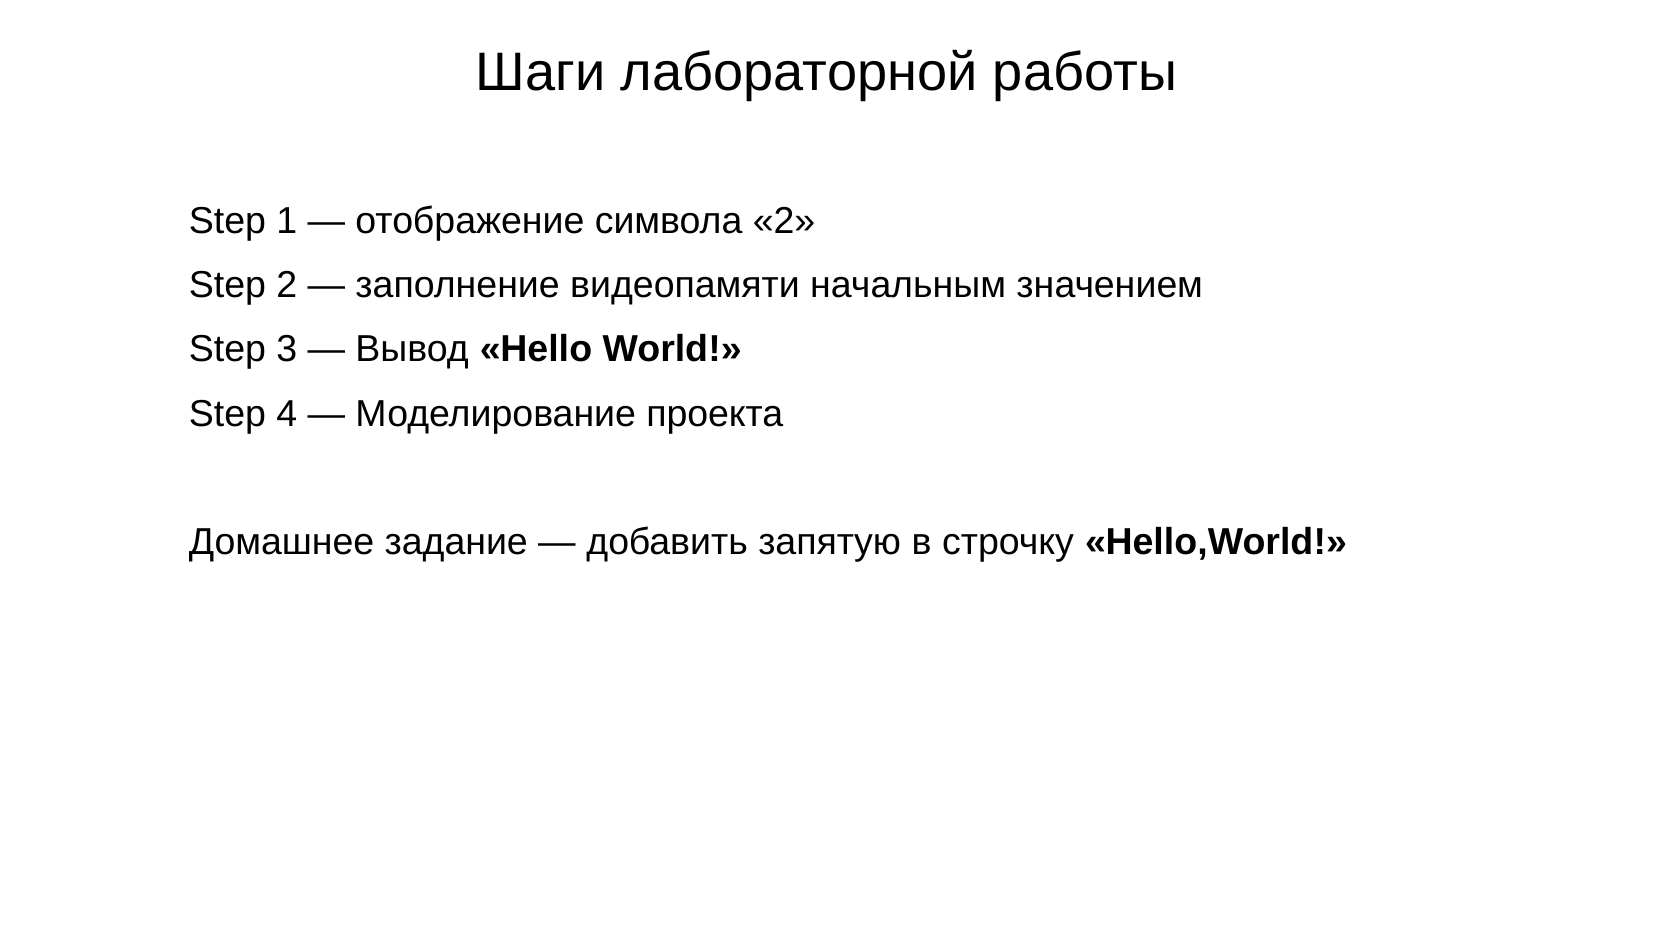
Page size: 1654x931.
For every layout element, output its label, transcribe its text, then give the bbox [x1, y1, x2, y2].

title Шаги лабораторной работы [82, 37, 1571, 107]
list Step 1 — отображение символа «2» Step 2 — заполнение видеопамяти начальным значением Step 3 — Вывод «Hello World!» Step 4 — Моделирование проекта Домашнее задание — добавить запятую в строчку «Hello,World!» [118, 199, 1548, 626]
